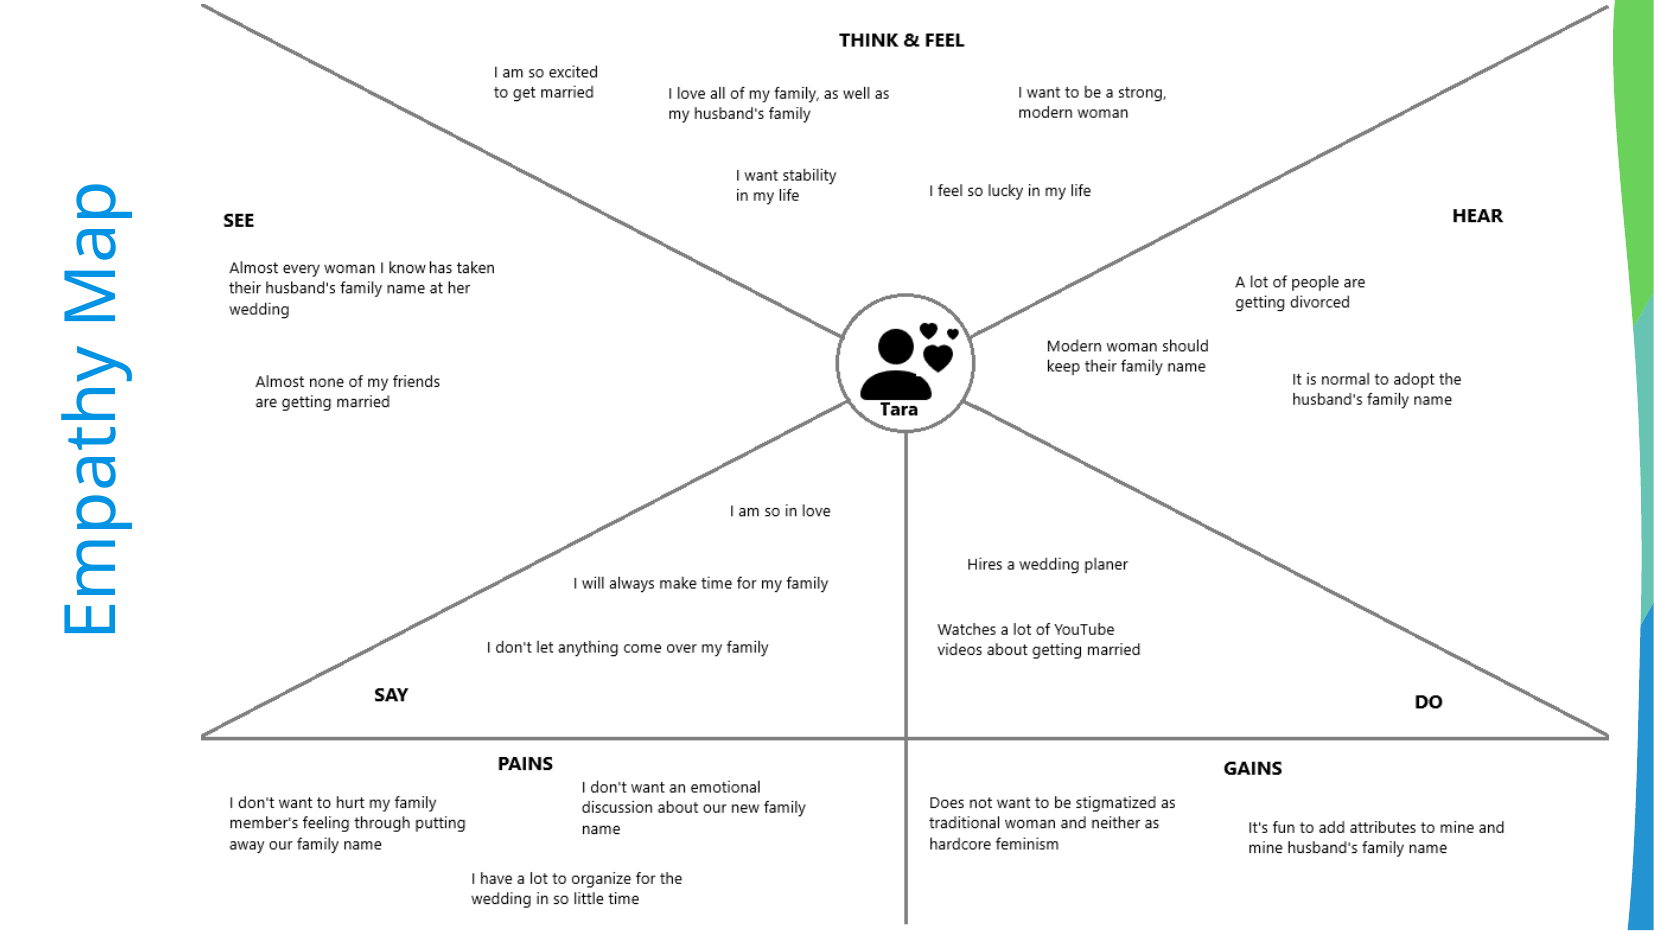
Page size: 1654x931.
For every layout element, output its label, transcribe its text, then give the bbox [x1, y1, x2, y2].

picture [201, 4, 1609, 931]
text_box Empathy Map [37, 0, 138, 931]
